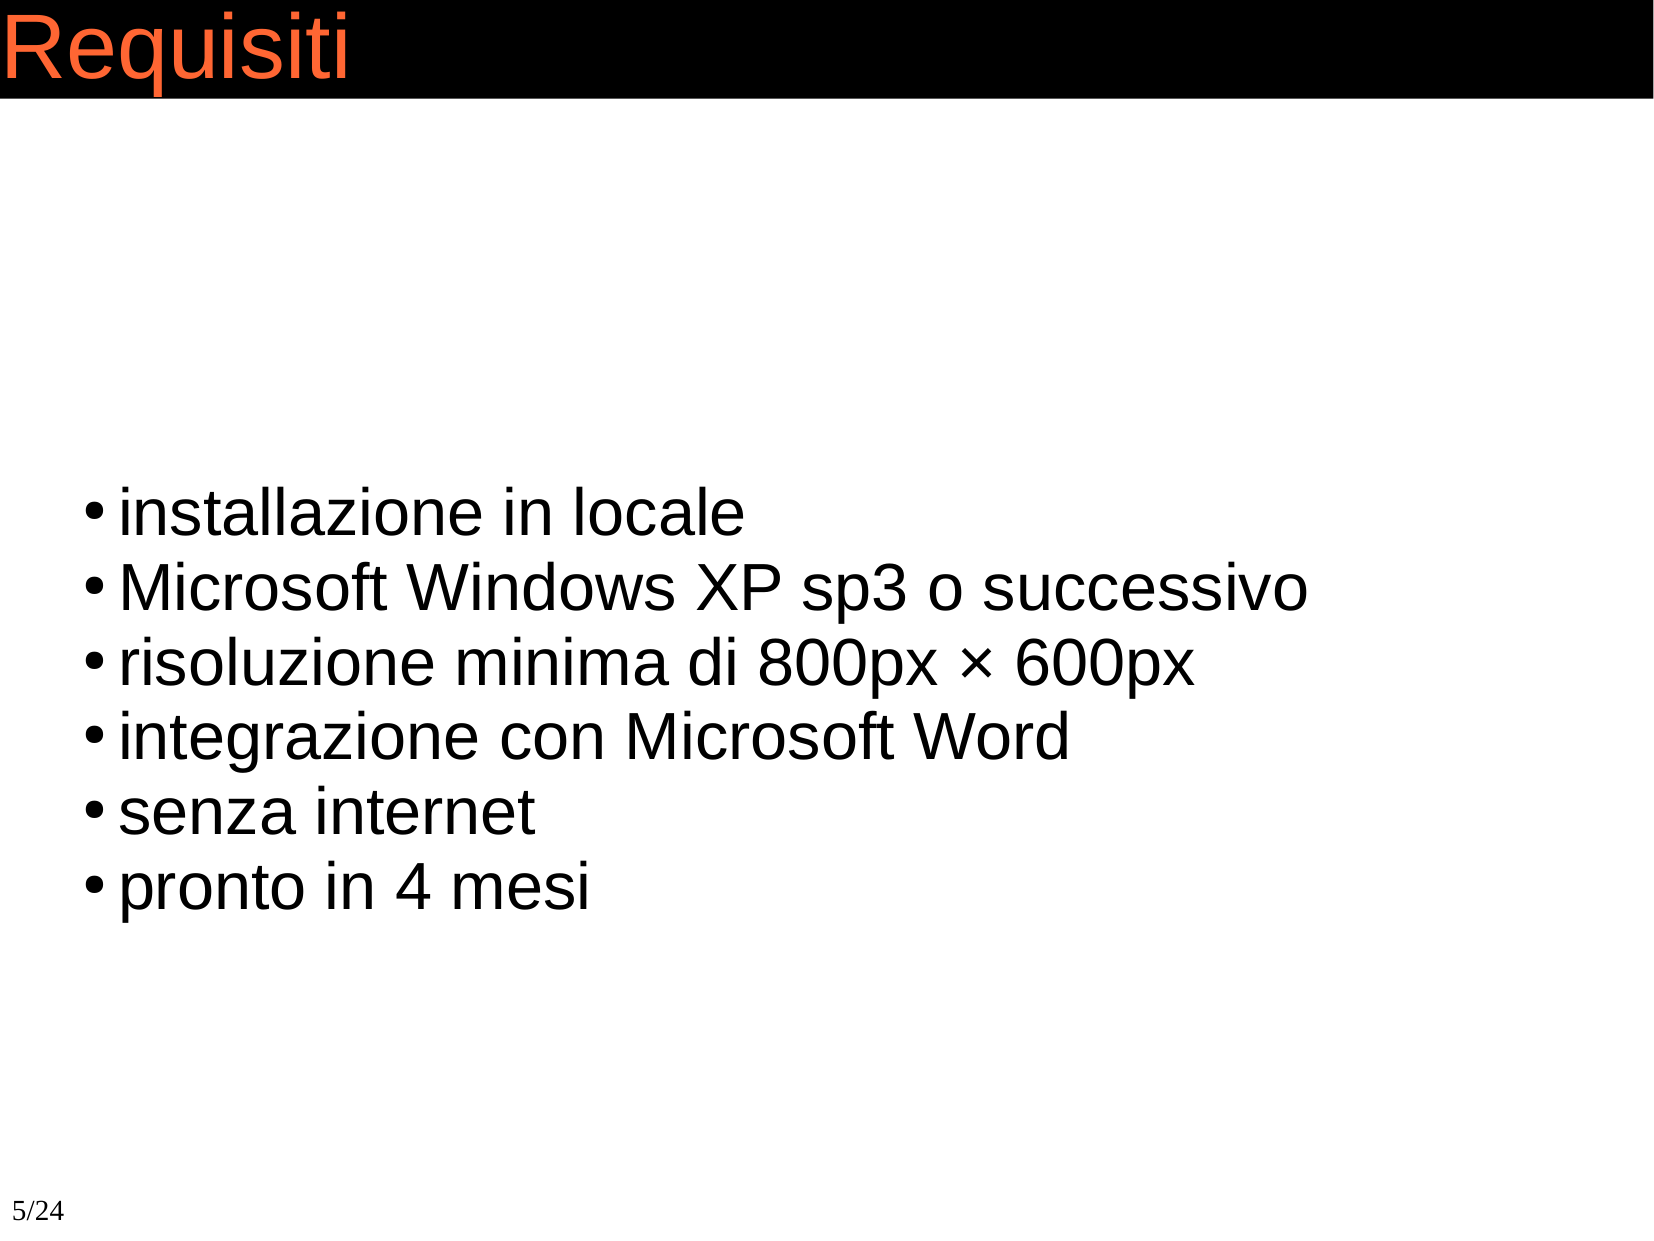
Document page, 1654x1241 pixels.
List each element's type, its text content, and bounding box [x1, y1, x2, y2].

subtitle installazione in locale Microsoft Windows XP sp3 o successivo risoluzione minima di 800px × 600px integrazione con Microsoft Word senza internet pronto in 4 mesi [82, 290, 1571, 1109]
title Requisiti [0, 0, 1654, 99]
